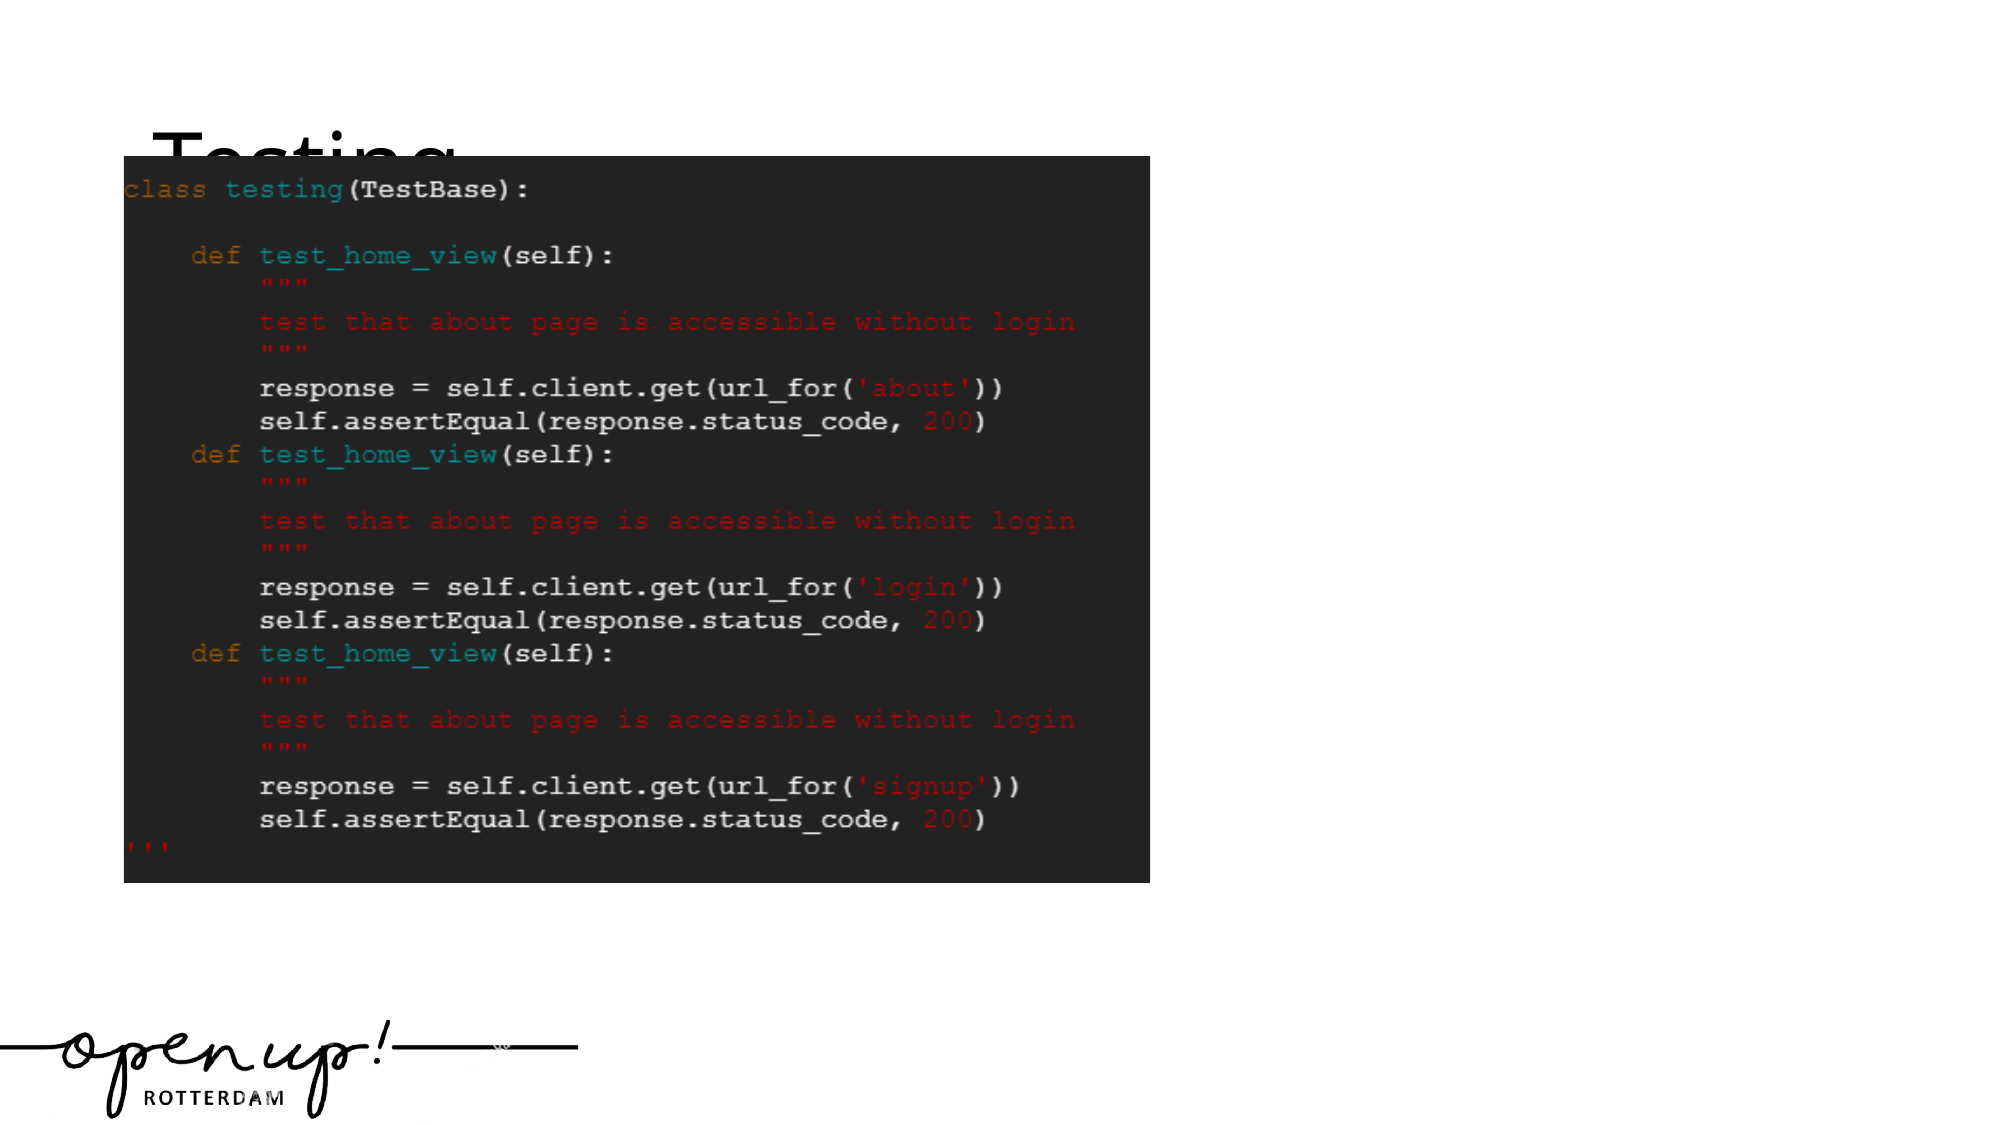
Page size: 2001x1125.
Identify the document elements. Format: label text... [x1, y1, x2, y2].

picture [0, 1019, 579, 1125]
picture [123, 156, 1151, 883]
title Testing [137, 59, 1863, 278]
